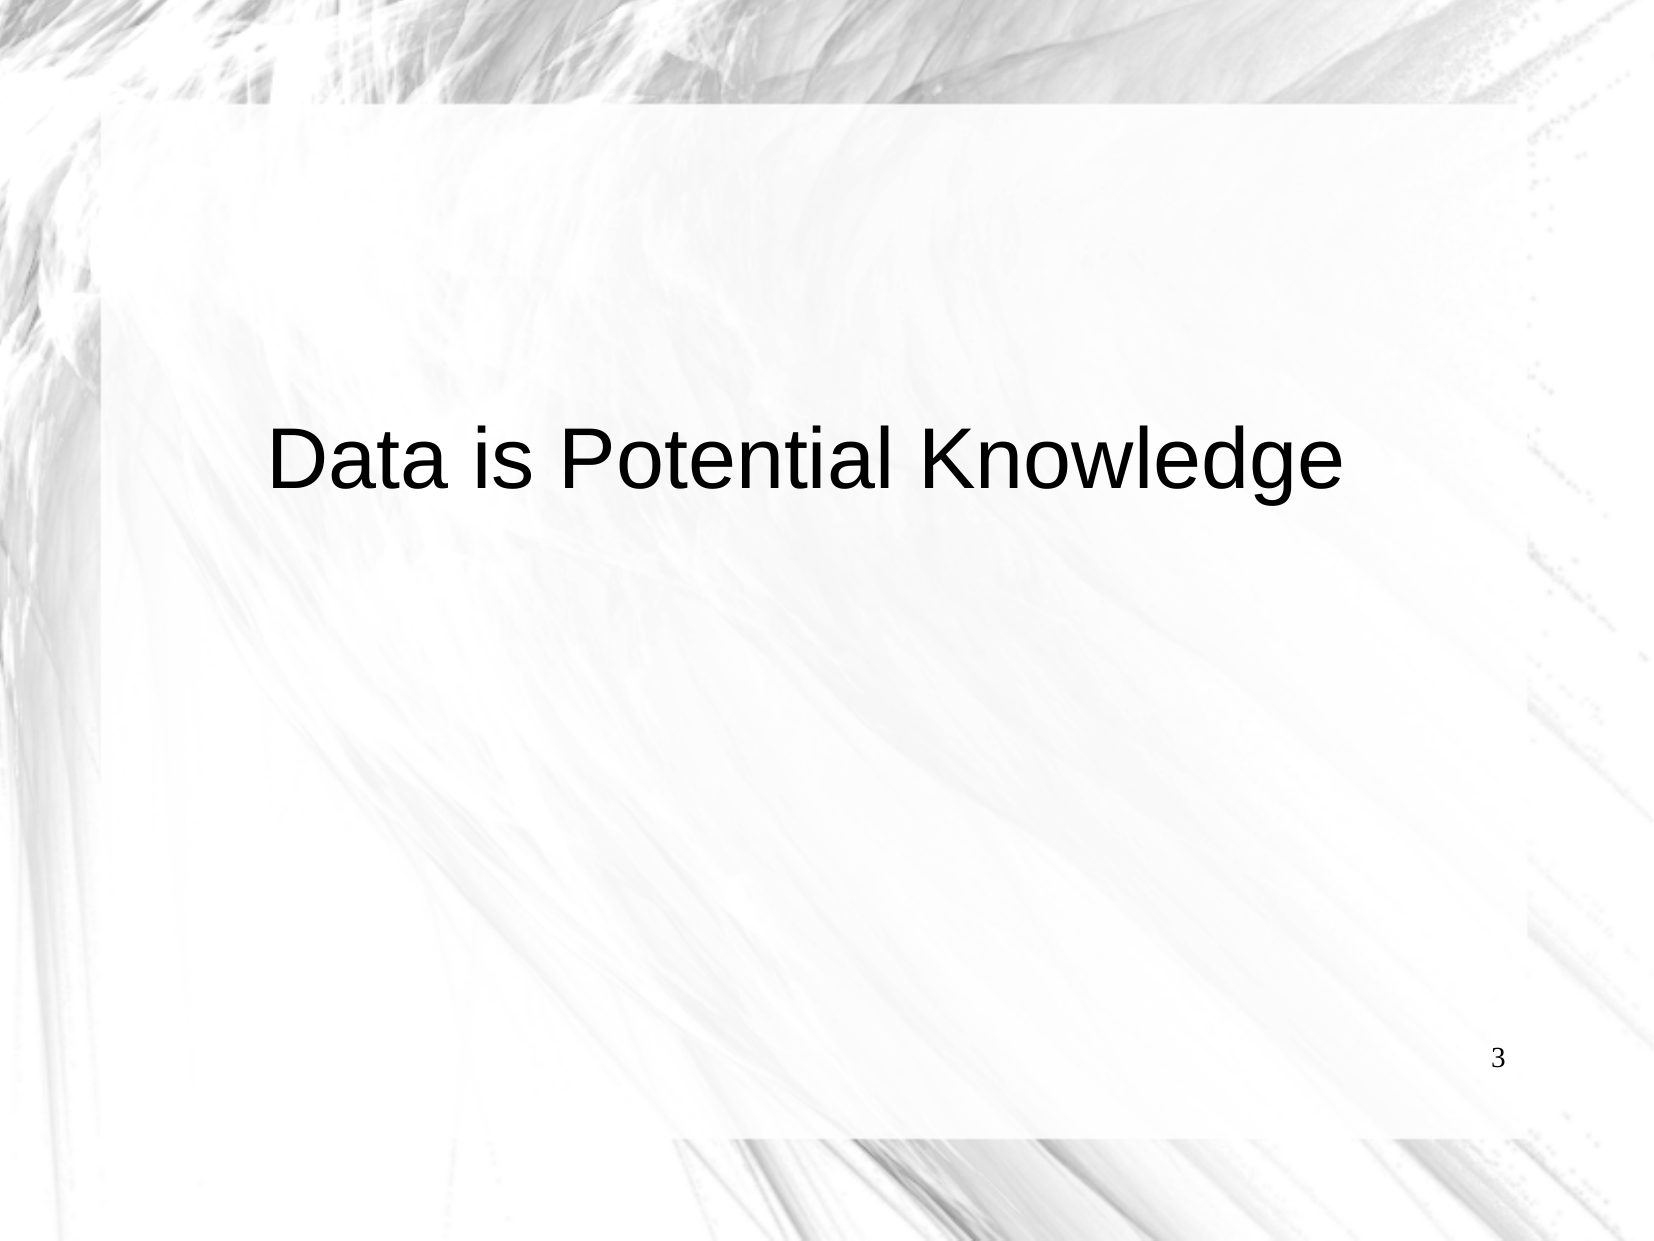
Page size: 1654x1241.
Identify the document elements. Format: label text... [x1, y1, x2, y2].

picture [0, 0, 1654, 1241]
title Data is Potential Knowledge [112, 375, 1501, 543]
